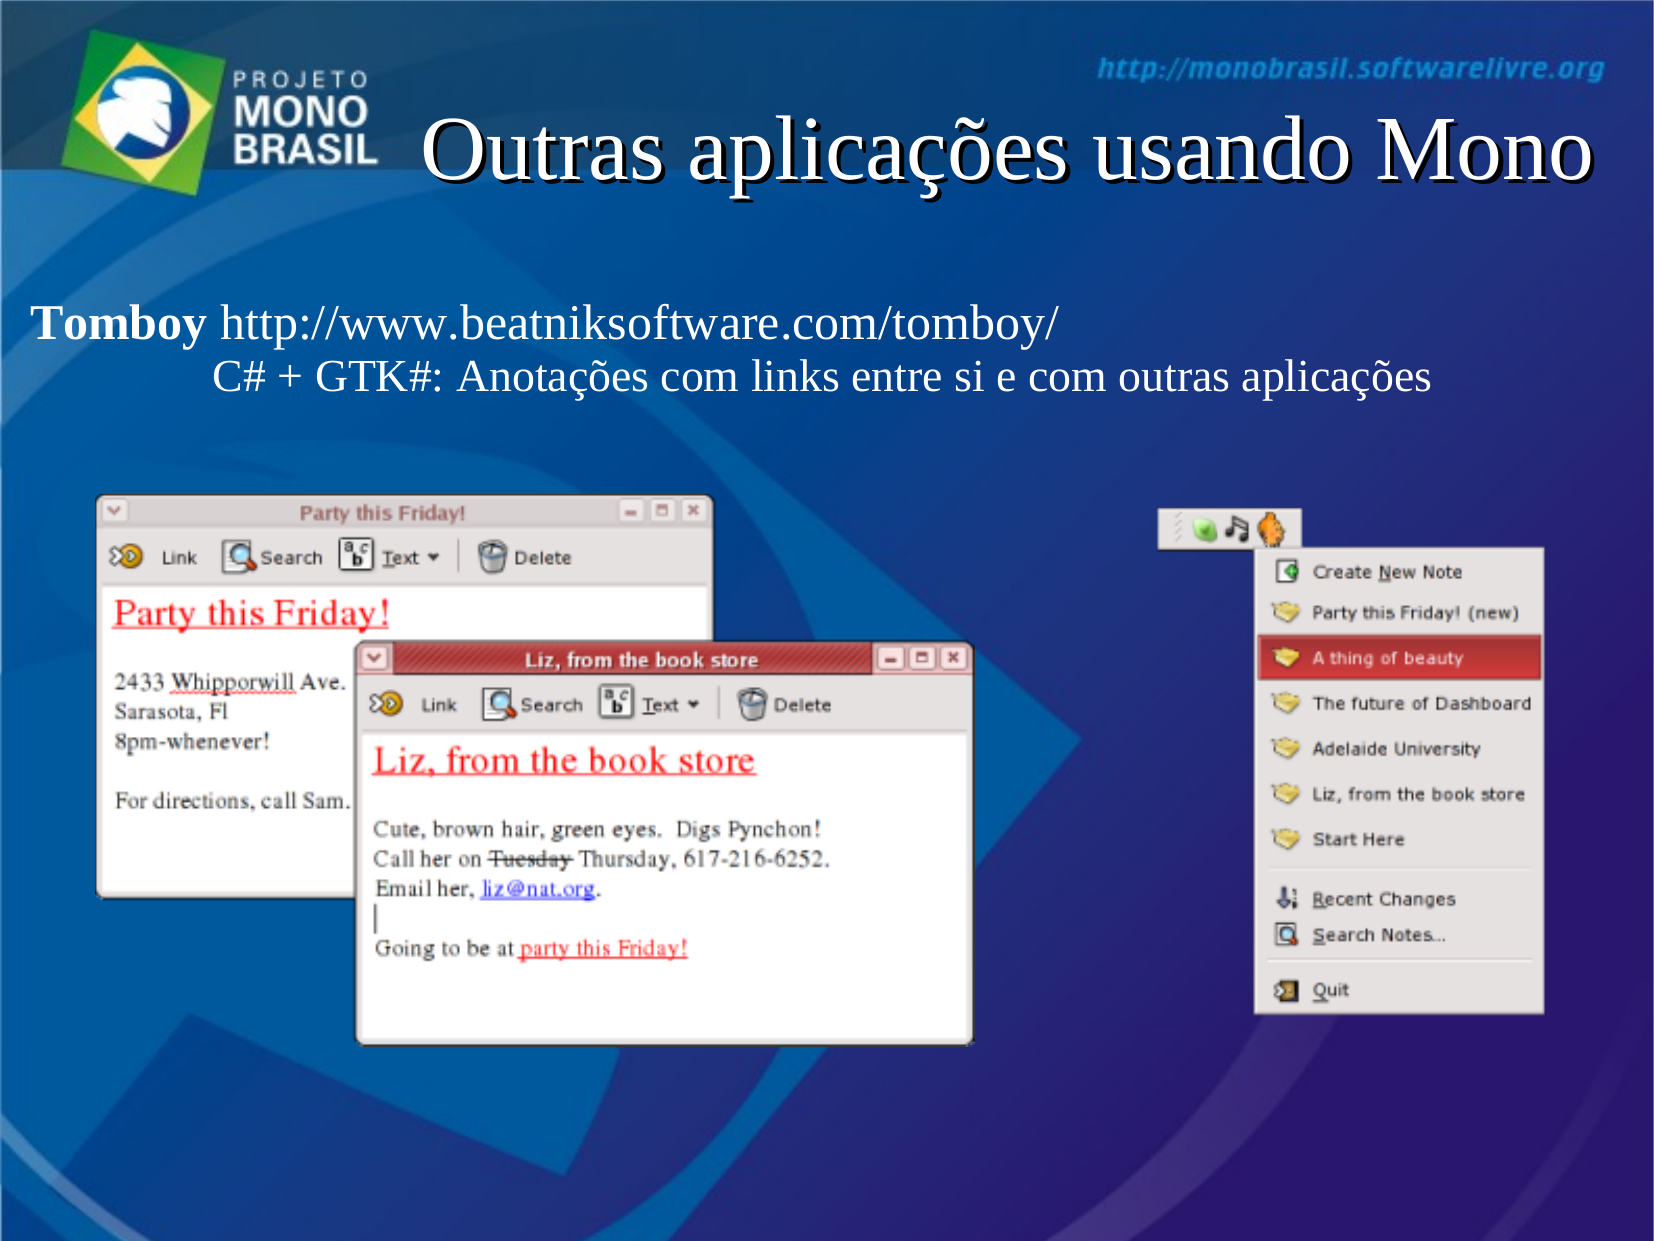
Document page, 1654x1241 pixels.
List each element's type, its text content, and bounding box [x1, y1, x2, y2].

picture [0, 0, 1654, 1241]
title Outras aplicações usando Mono [363, 93, 1654, 205]
text_box Tomboy http://www.beatniksoftware.com/tomboy/ C# + GTK#: Anotações com links entre si e com outras aplicações [30, 295, 1617, 417]
